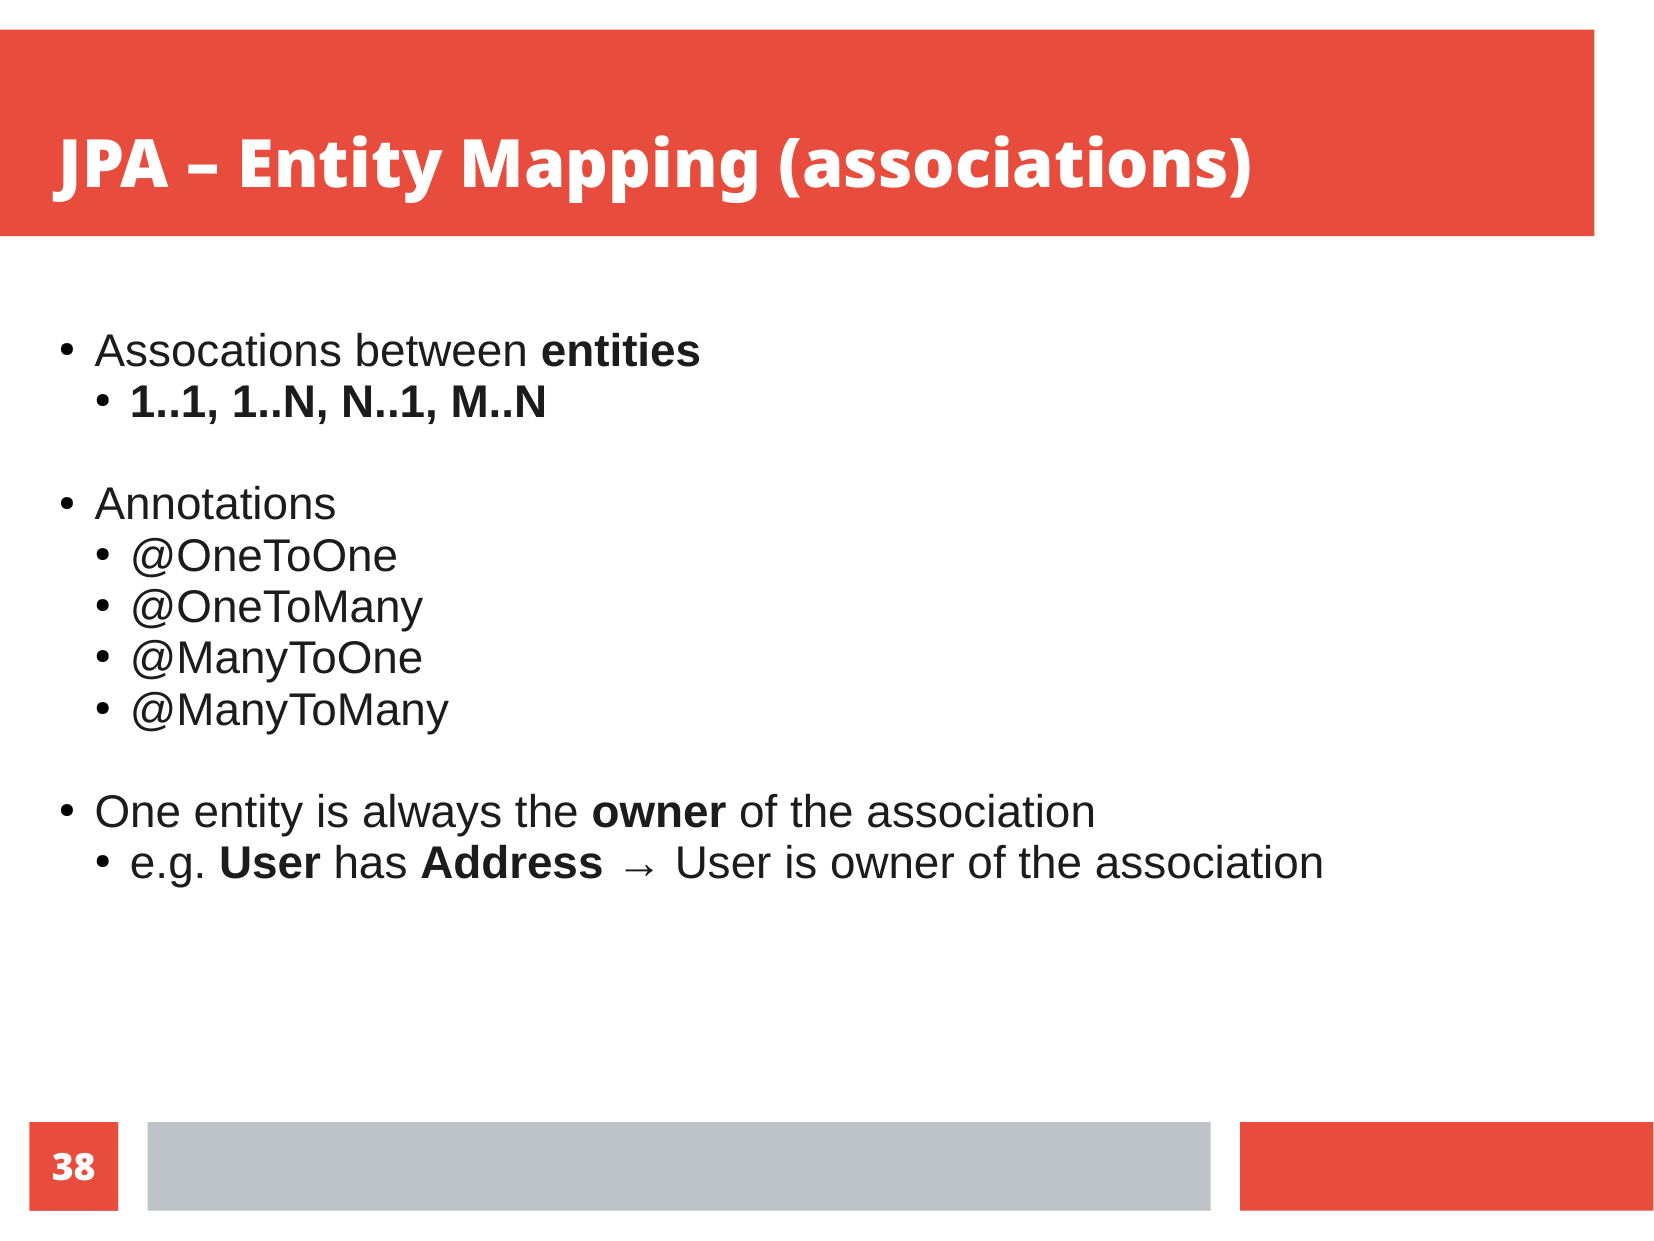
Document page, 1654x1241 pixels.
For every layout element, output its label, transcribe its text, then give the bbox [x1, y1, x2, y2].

subtitle Assocations between entities 1..1, 1..N, N..1, M..N Annotations @OneToOne @OneToMany @ManyToOne @ManyToMany One entity is always the owner of the association e.g. User has Address → User is owner of the association [59, 324, 1565, 1093]
title JPA – Entity Mapping (associations) [59, 59, 1595, 207]
